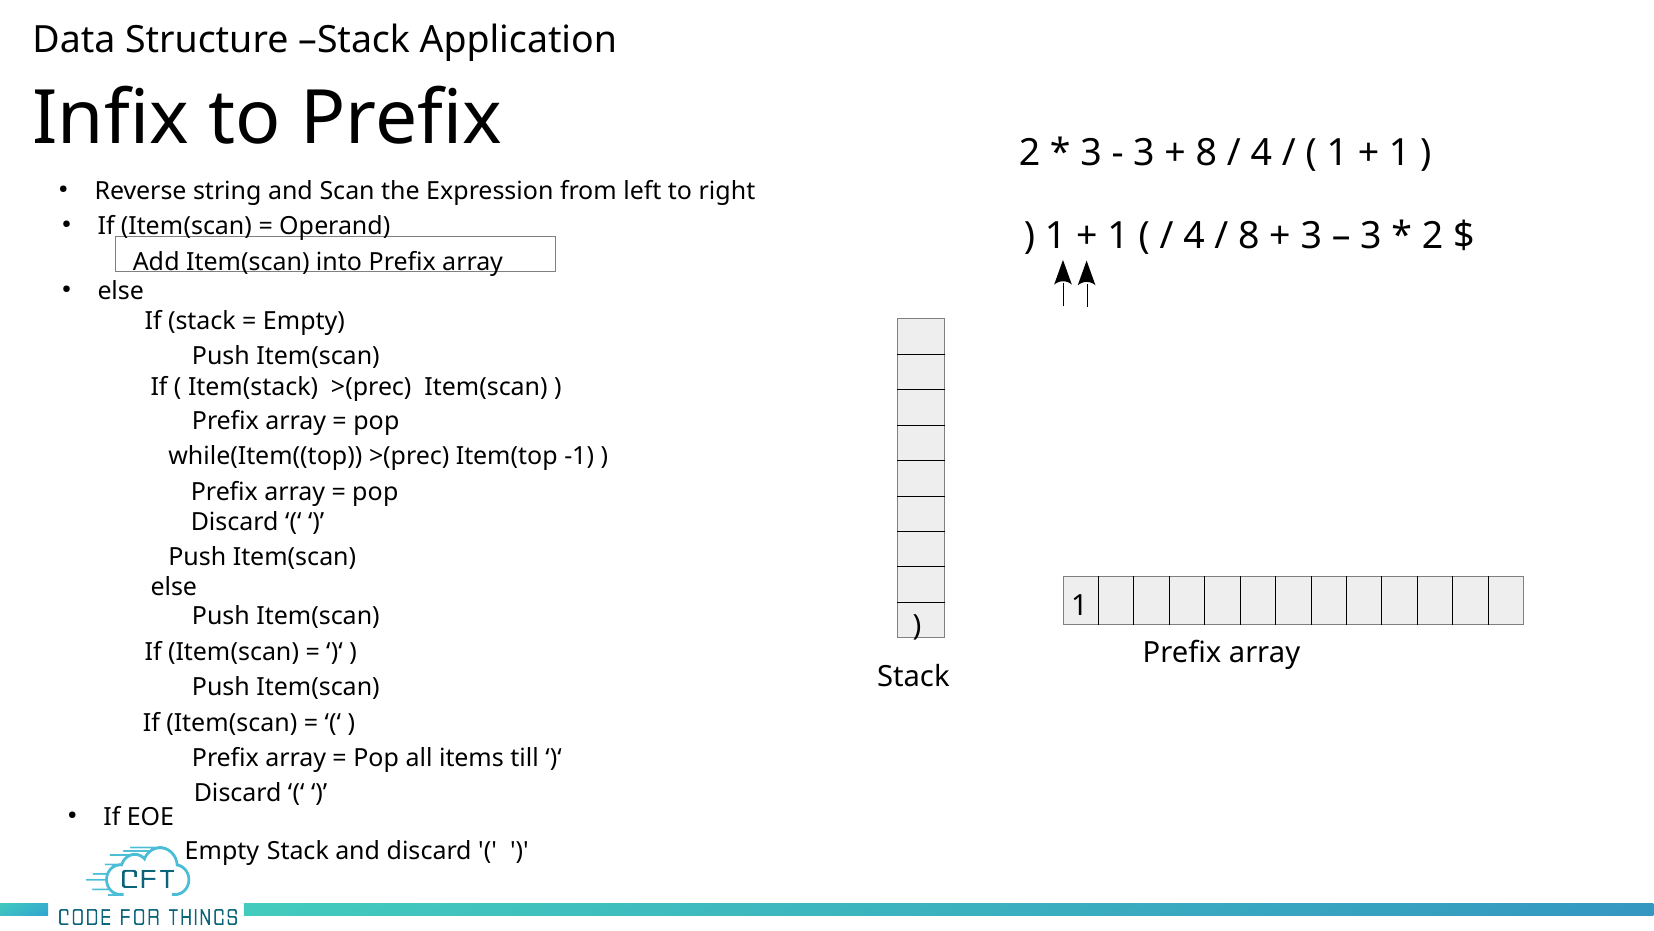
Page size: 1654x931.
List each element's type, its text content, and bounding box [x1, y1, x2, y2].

text_box [1241, 576, 1275, 624]
text_box [897, 532, 945, 566]
text_box If EOE [53, 791, 201, 836]
text_box [1453, 576, 1488, 625]
text_box 2 * 3 - 3 + 8 / 4 / ( 1 + 1 ) [968, 118, 1554, 178]
text_box Reverse string and Scan the Expression from left to right [44, 165, 960, 225]
text_box Empty Stack and discard '(' ')' [134, 820, 656, 880]
text_box Push Item(scan) [118, 531, 390, 576]
text_box Prefix array = pop [140, 466, 442, 526]
text_box Push Item(scan) [141, 661, 473, 706]
text_box Prefix array = Pop all items till ‘)‘ [141, 732, 685, 792]
text_box [897, 497, 945, 531]
text_box If (Item(scan) = ‘(‘ ) [92, 696, 449, 756]
text_box [1205, 576, 1240, 624]
text_box Discard ‘(‘ ‘)’ [140, 496, 376, 531]
text_box while(Item((top)) >(prec) Item(top -1) ) [118, 430, 762, 489]
text_box Discard ‘(‘ ‘)’ [143, 767, 475, 812]
text_box [1276, 576, 1311, 624]
text_box [1347, 576, 1381, 625]
text_box [897, 426, 945, 460]
text_box If ( Item(stack) >(prec) Item(scan) ) [100, 360, 632, 406]
text_box [1170, 576, 1204, 624]
text_box [897, 390, 945, 425]
text_box 1 [1056, 576, 1105, 626]
text_box Add Item(scan) into Prefix array [82, 236, 780, 286]
text_box ) [897, 596, 943, 646]
text_box [1489, 576, 1524, 625]
text_box [897, 567, 945, 602]
text_box Stack [862, 647, 973, 697]
text_box [1134, 576, 1169, 624]
text_box [897, 355, 945, 389]
text_box If (stack = Empty) [94, 295, 449, 355]
text_box else [47, 265, 213, 325]
text_box ) 1 + 1 ( / 4 / 8 + 3 – 3 * 2 $ [973, 200, 1577, 260]
text_box If (Item(scan) = ‘)‘ ) [94, 625, 508, 671]
text_box [1105, 576, 1133, 625]
text_box Prefix array [1128, 624, 1341, 674]
text_box [897, 318, 945, 354]
text_box [1418, 576, 1452, 625]
text_box else [100, 561, 243, 621]
title Data Structure –Stack Application Infix to Prefix [32, 12, 1536, 166]
text_box [1312, 576, 1346, 625]
text_box [1382, 576, 1417, 625]
text_box Push Item(scan) [141, 590, 414, 625]
text_box Push Item(scan) [141, 330, 473, 390]
text_box Prefix array = pop [141, 395, 498, 430]
text_box [897, 461, 945, 496]
picture [59, 846, 237, 925]
text_box If (Item(scan) = Operand) [47, 200, 491, 260]
